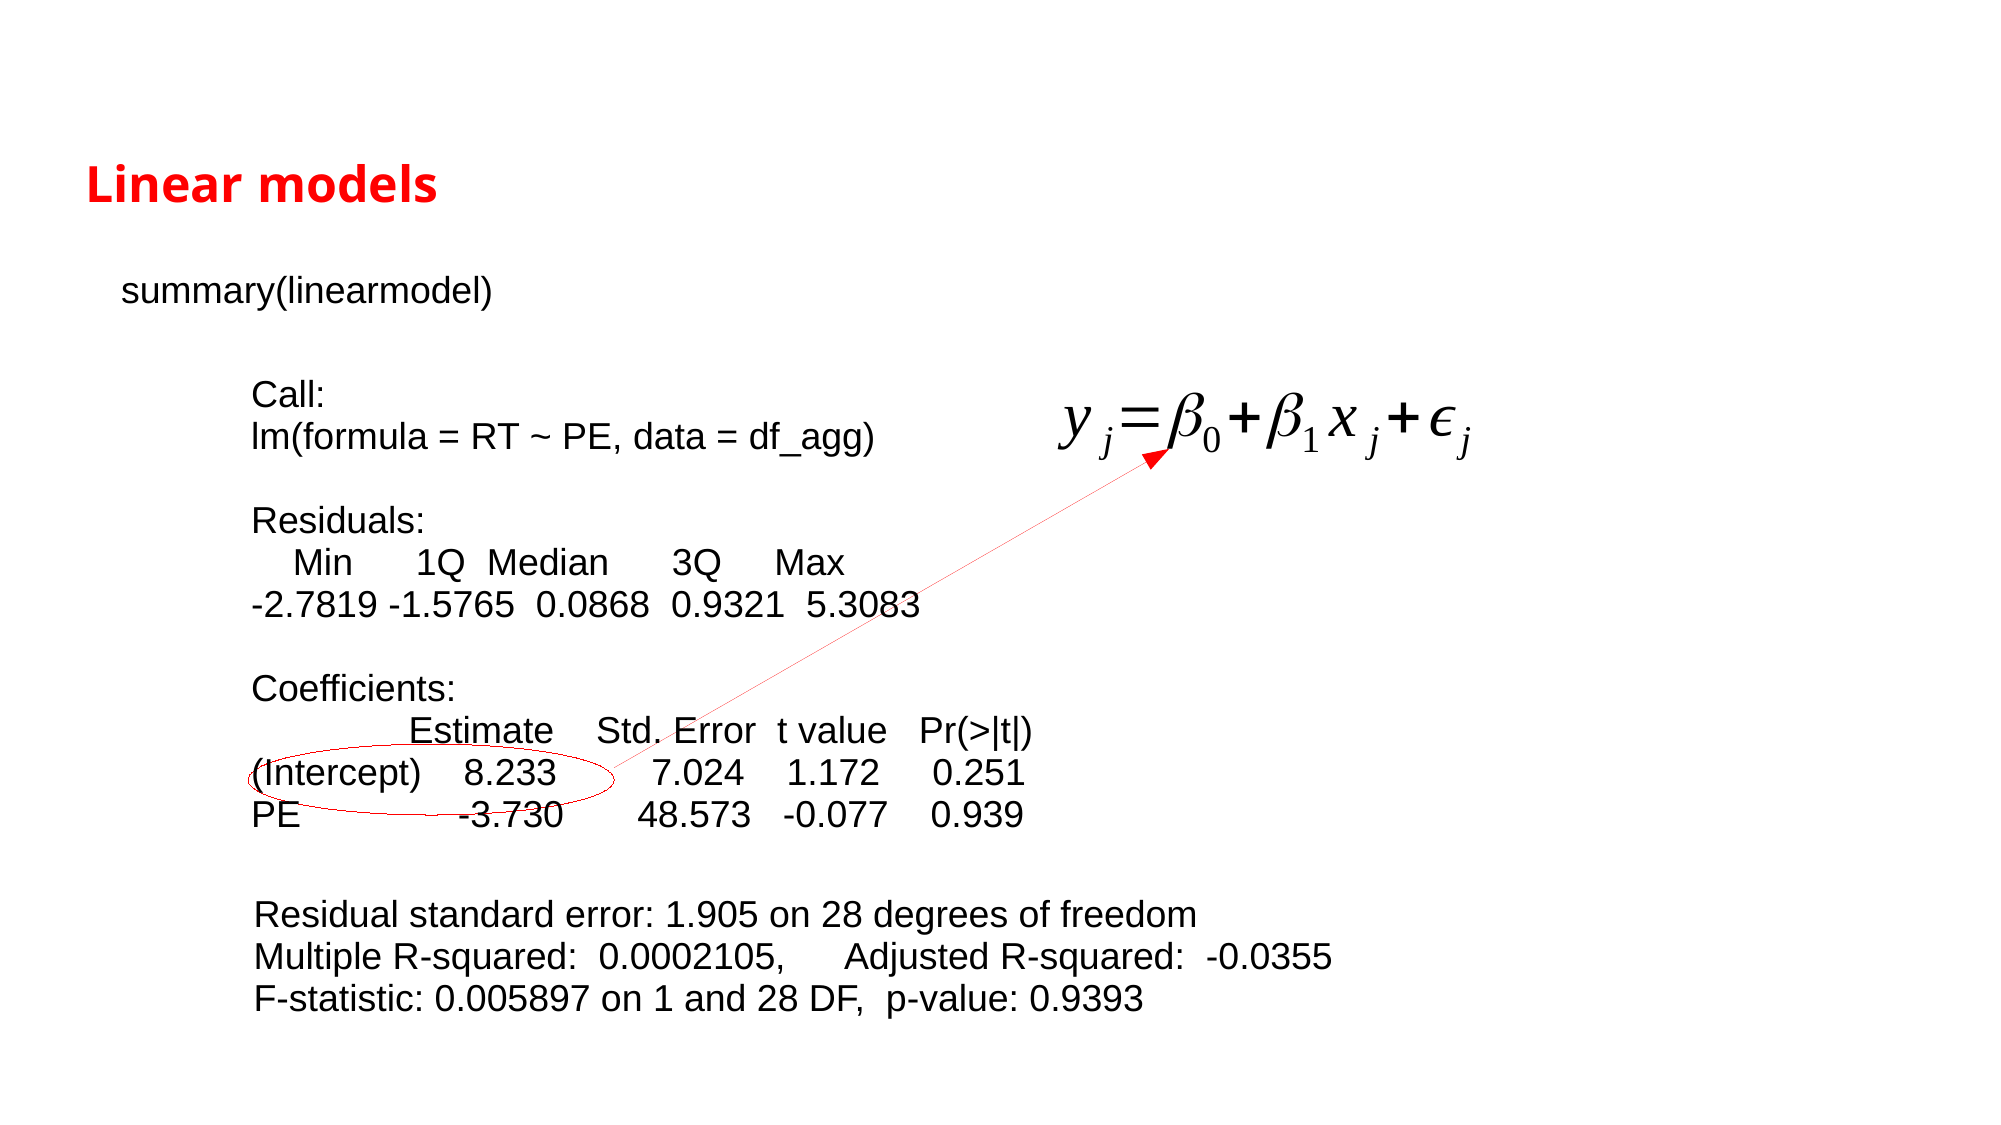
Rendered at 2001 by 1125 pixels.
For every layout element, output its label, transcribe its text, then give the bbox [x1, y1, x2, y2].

text_box Call: lm(formula = RT ~ PE, data = df_agg) Residuals: Min 1Q Median 3Q Max -2.7819 -1.5765 0.0868 0.9321 5.3083 Coefficients: Estimate Std. Error t value Pr(>|t|) (Intercept) 8.233 7.024 1.172 0.251 PE -3.730 48.573 -0.077 0.939 [236, 366, 1430, 1125]
text_box Residual standard error: 1.905 on 28 degrees of freedom Multiple R-squared: 0.0002105, Adjusted R-squared: -0.0355 F-statistic: 0.005897 on 1 and 28 DF, p-value: 0.9393 [238, 885, 1359, 1027]
text_box Linear models [70, 77, 1796, 296]
text_box summary(linearmodel) [106, 262, 886, 319]
chart [1430, 381, 1490, 461]
